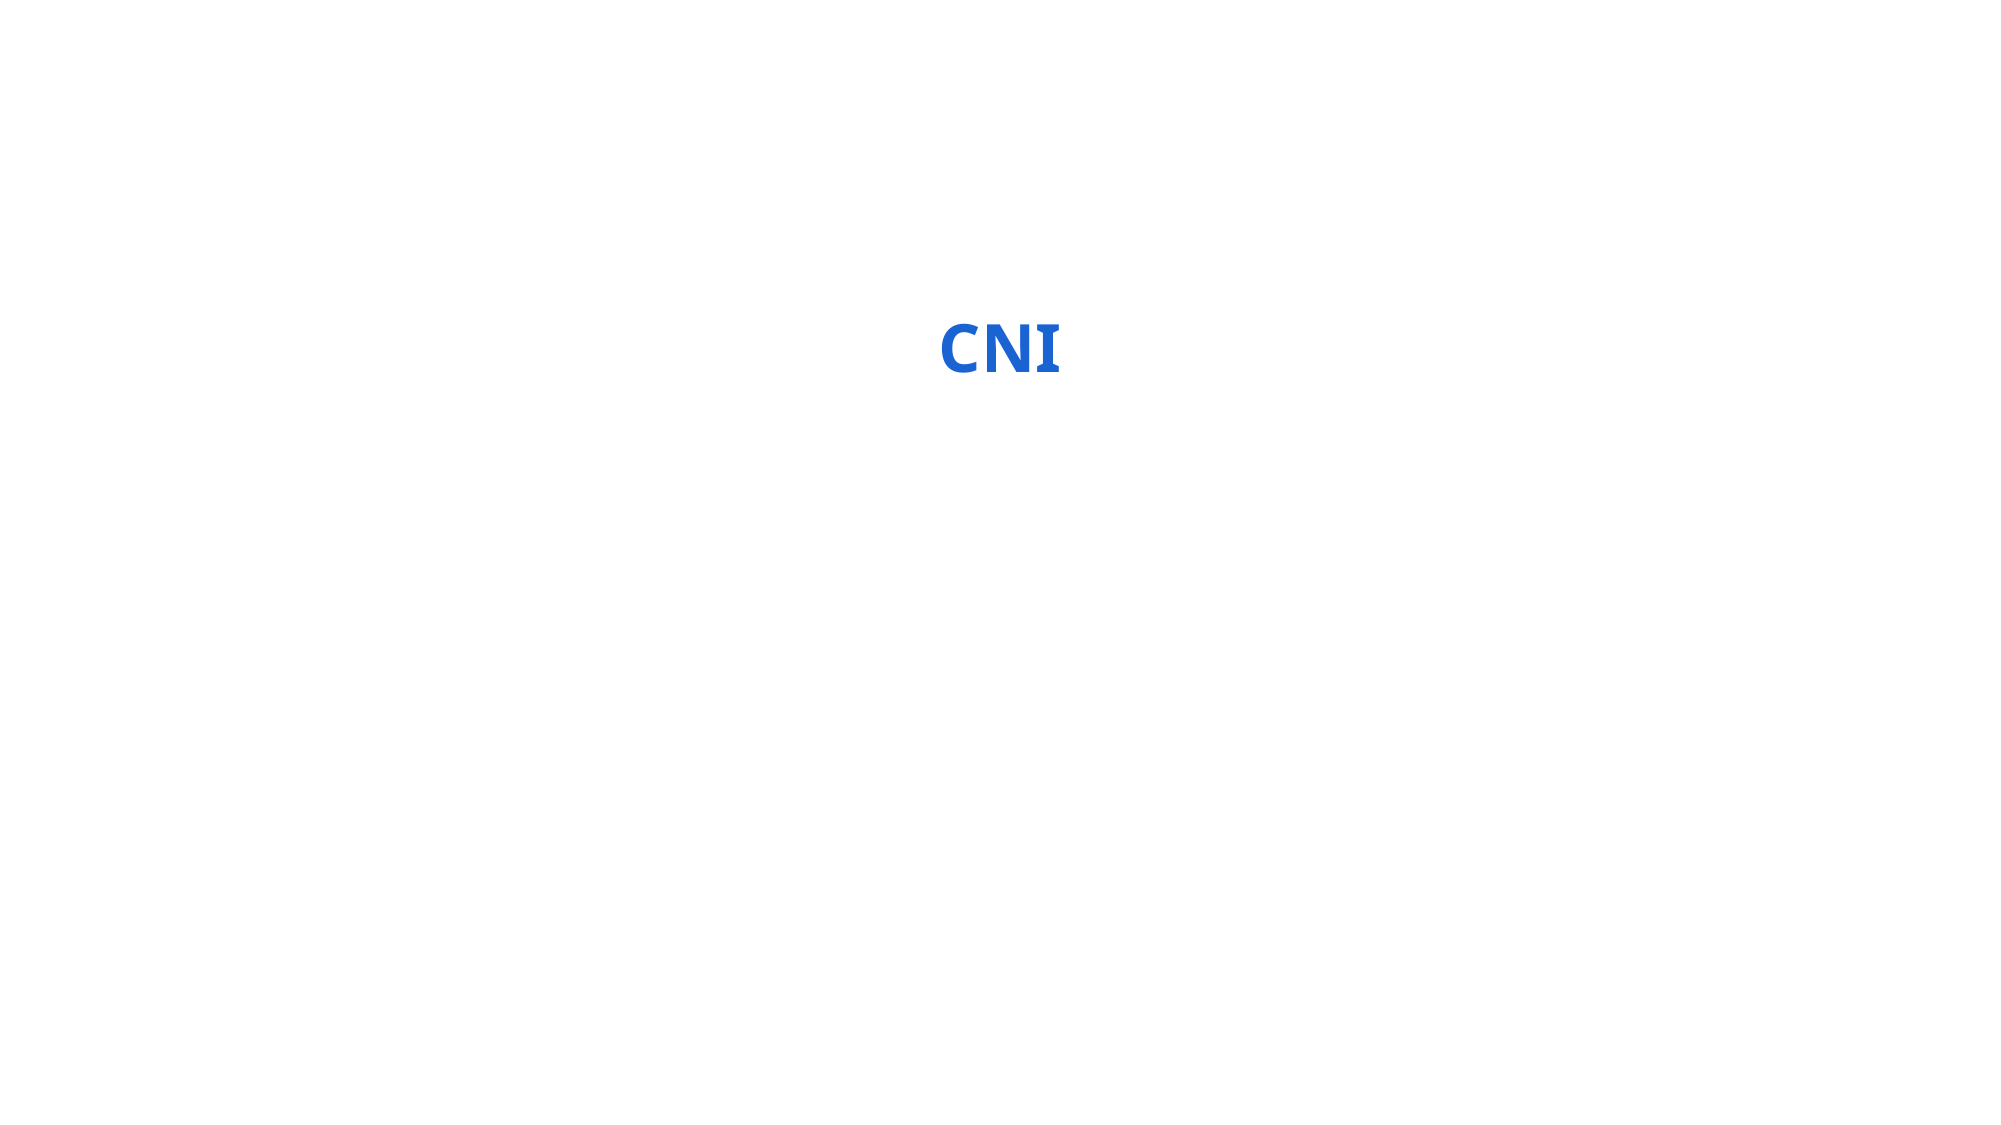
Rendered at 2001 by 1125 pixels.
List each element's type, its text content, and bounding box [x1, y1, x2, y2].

text_box CNI [149, 248, 1851, 573]
